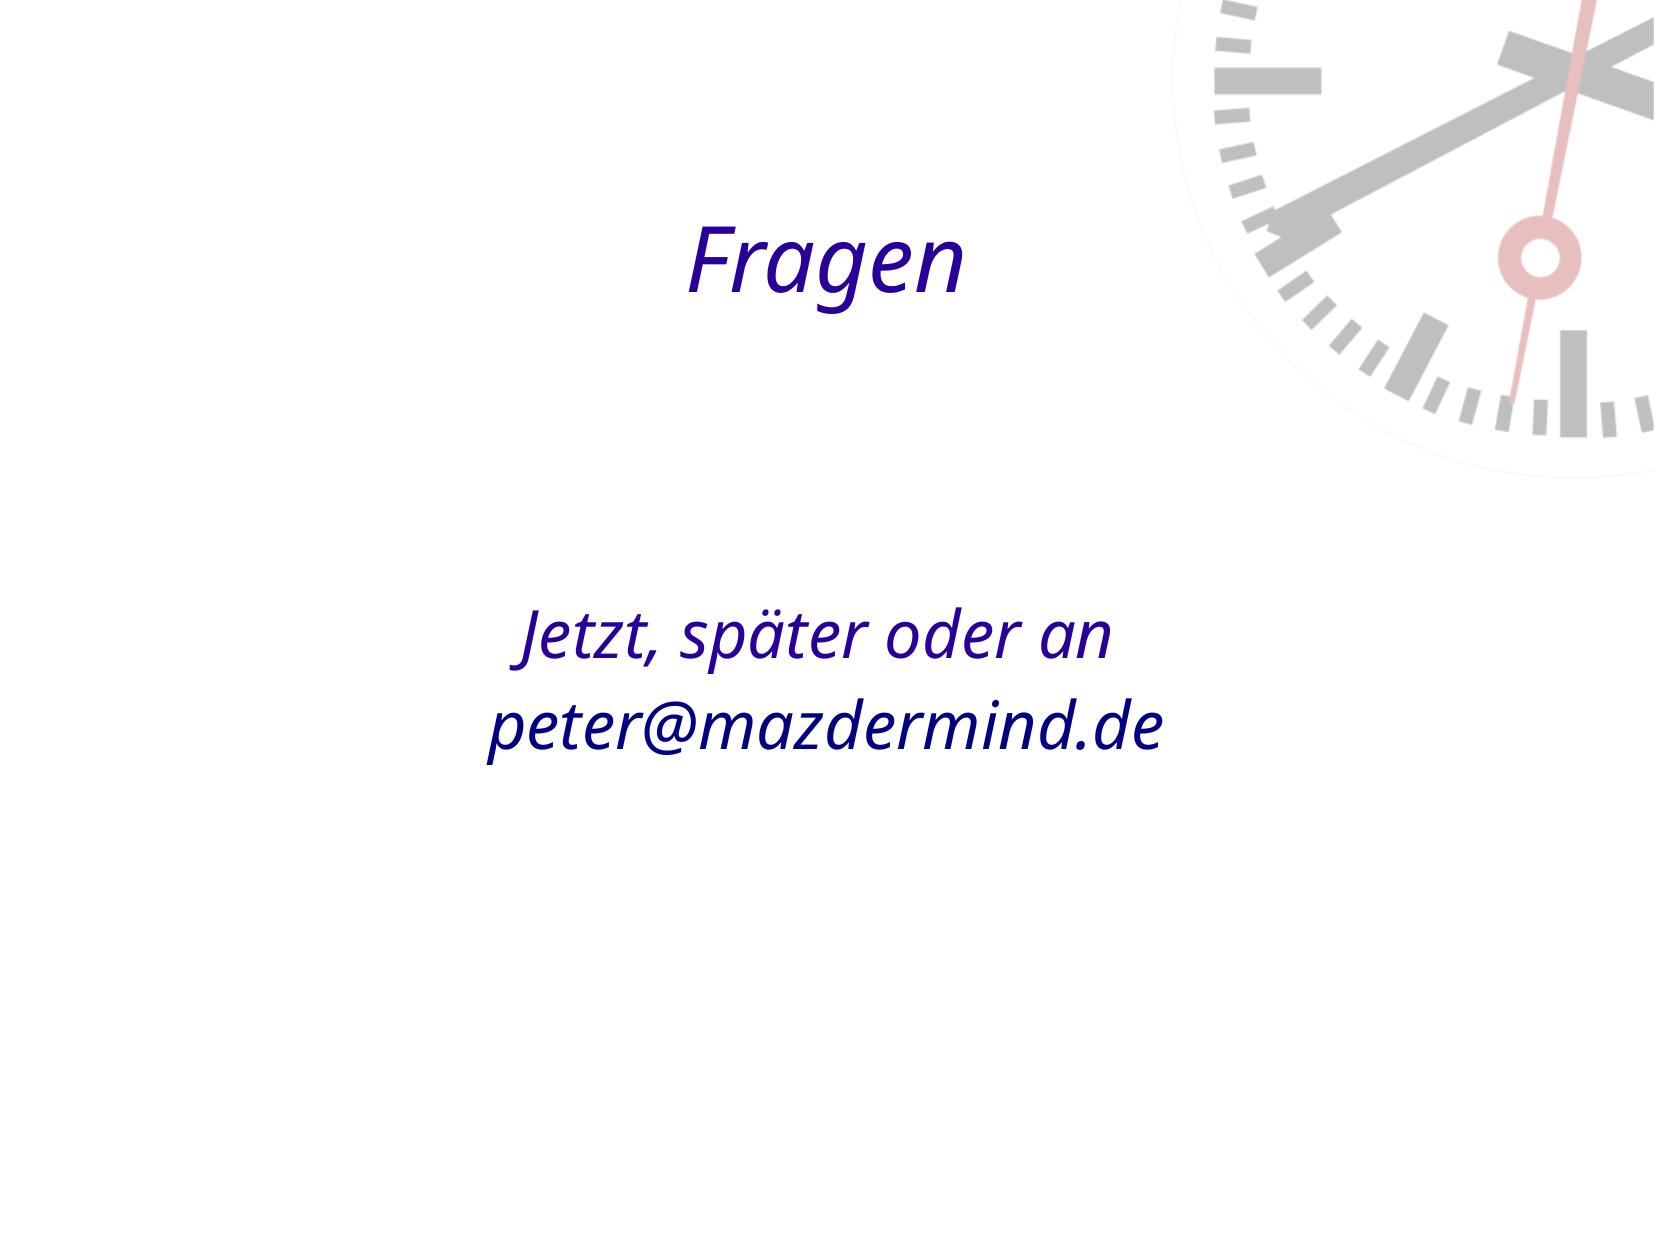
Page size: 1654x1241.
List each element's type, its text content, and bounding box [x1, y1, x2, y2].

picture [0, 0, 1654, 1241]
subtitle Jetzt, später oder an peter@mazdermind.de [147, 160, 1506, 1195]
